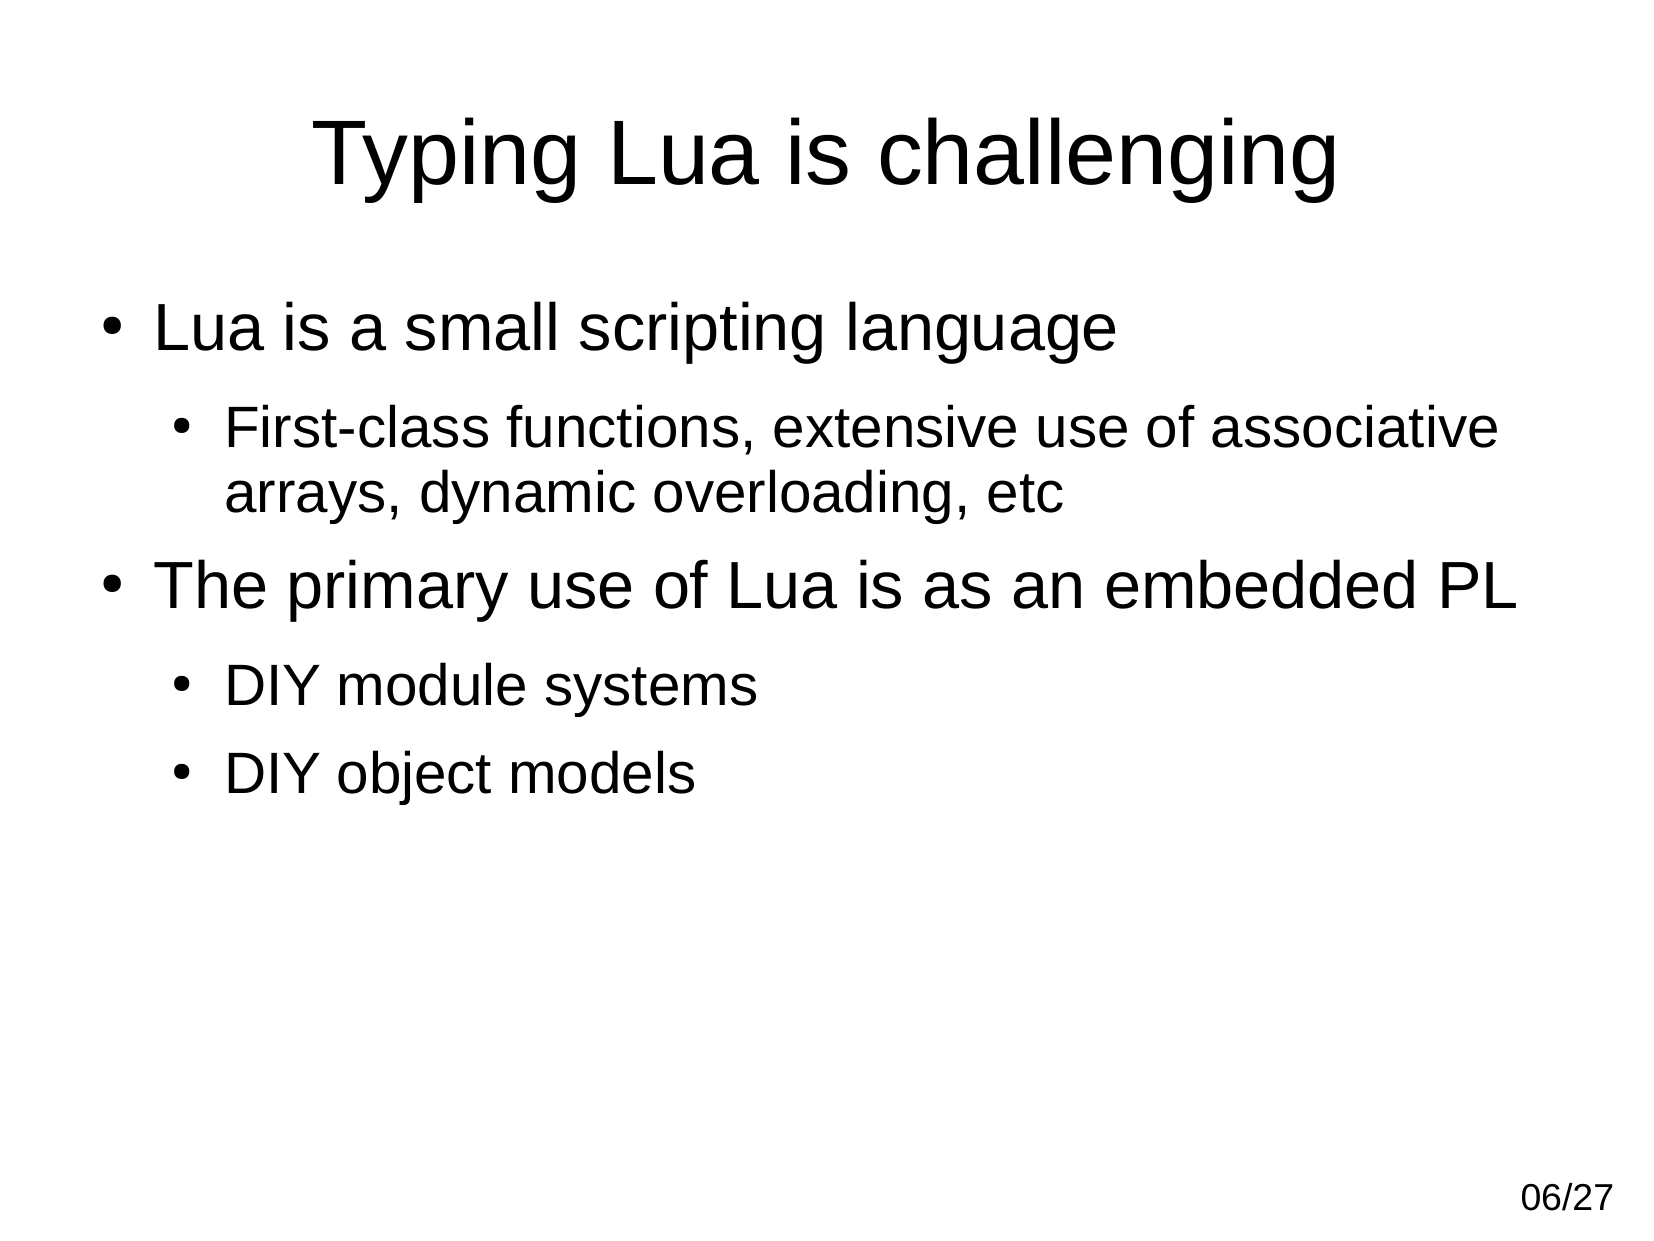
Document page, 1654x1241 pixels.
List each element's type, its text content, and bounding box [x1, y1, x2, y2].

list Lua is a small scripting language First-class functions, extensive use of associative arrays, dynamic overloading, etc The primary use of Lua is as an embedded PL DIY module systems DIY object models [82, 290, 1571, 1109]
title Typing Lua is challenging [82, 49, 1571, 257]
text_box 06/27 [1495, 1168, 1630, 1239]
